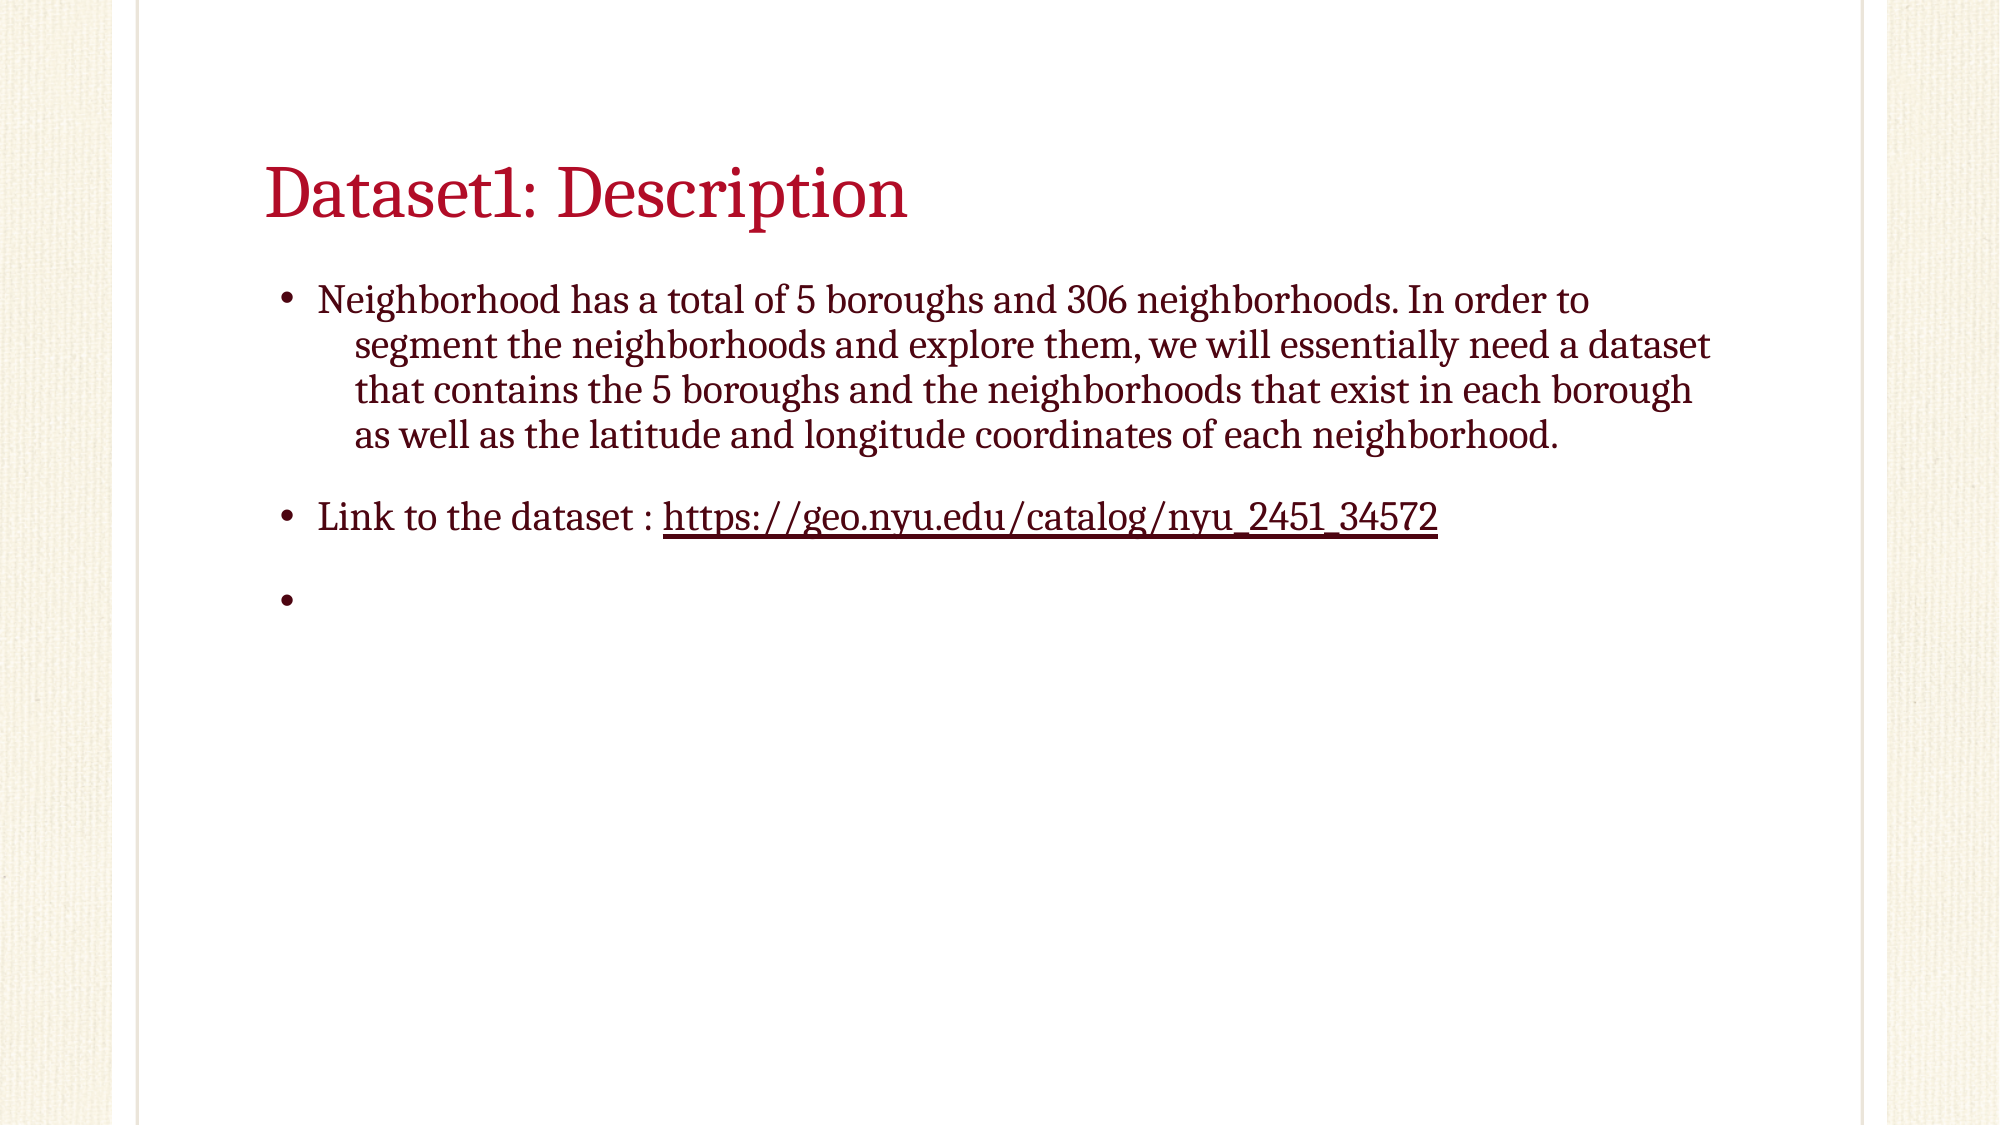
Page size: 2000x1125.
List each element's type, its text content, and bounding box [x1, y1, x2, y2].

title Dataset1: Description [249, 52, 1750, 240]
list Neighborhood has a total of 5 boroughs and 306 neighborhoods. In order to segment the neighborhoods and explore them, we will essentially need a dataset that contains the 5 boroughs and the neighborhoods that exist in each borough as well as the latitude and longitude coordinates of each neighborhood. Link to the dataset : https://geo.nyu.edu/catalog/nyu_2451_34572 [249, 269, 1750, 1013]
